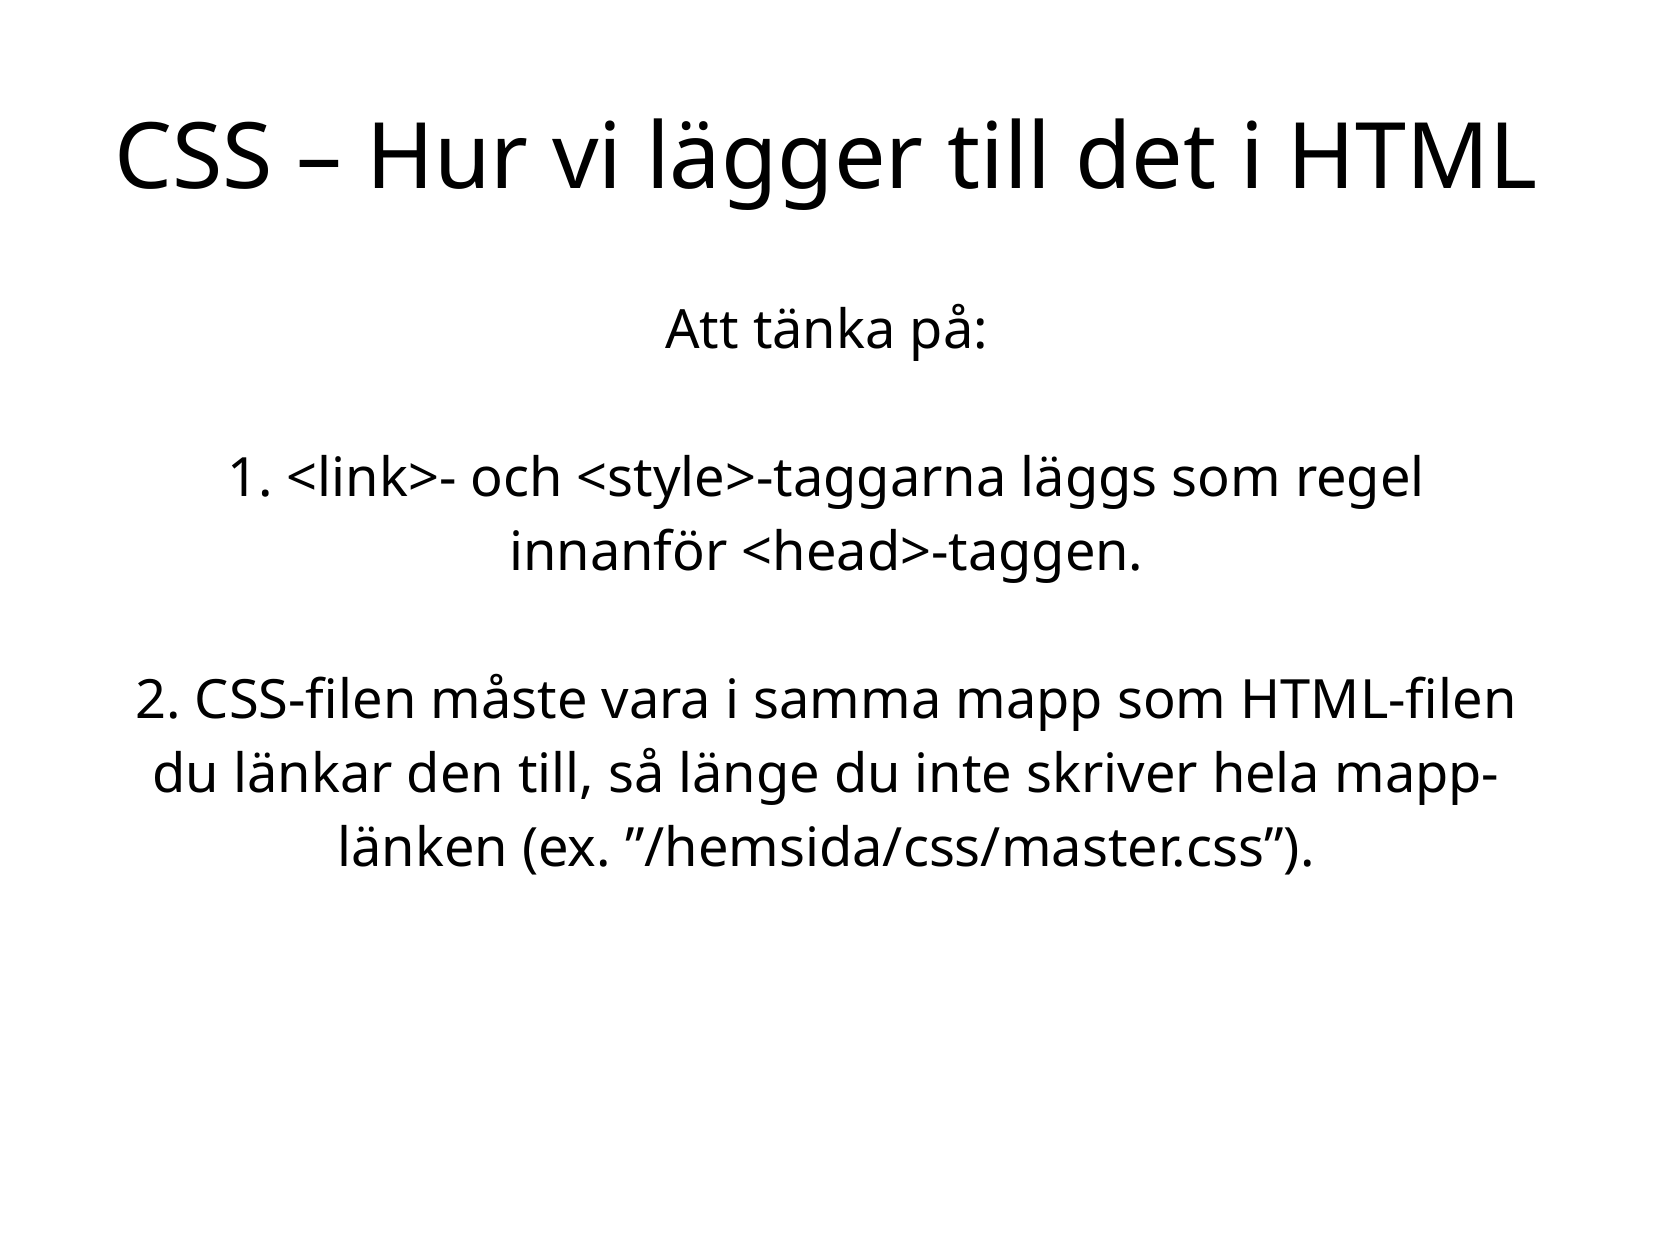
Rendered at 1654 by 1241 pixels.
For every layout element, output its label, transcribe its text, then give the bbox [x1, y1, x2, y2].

title CSS – Hur vi lägger till det i HTML [82, 49, 1571, 257]
subtitle Att tänka på: 1. <link>- och <style>-taggarna läggs som regel innanför <head>-taggen. 2. CSS-filen måste vara i samma mapp som HTML-filen du länkar den till, så länge du inte skriver hela mapp-länken (ex. ”/hemsida/css/master.css”). [118, 290, 1536, 733]
